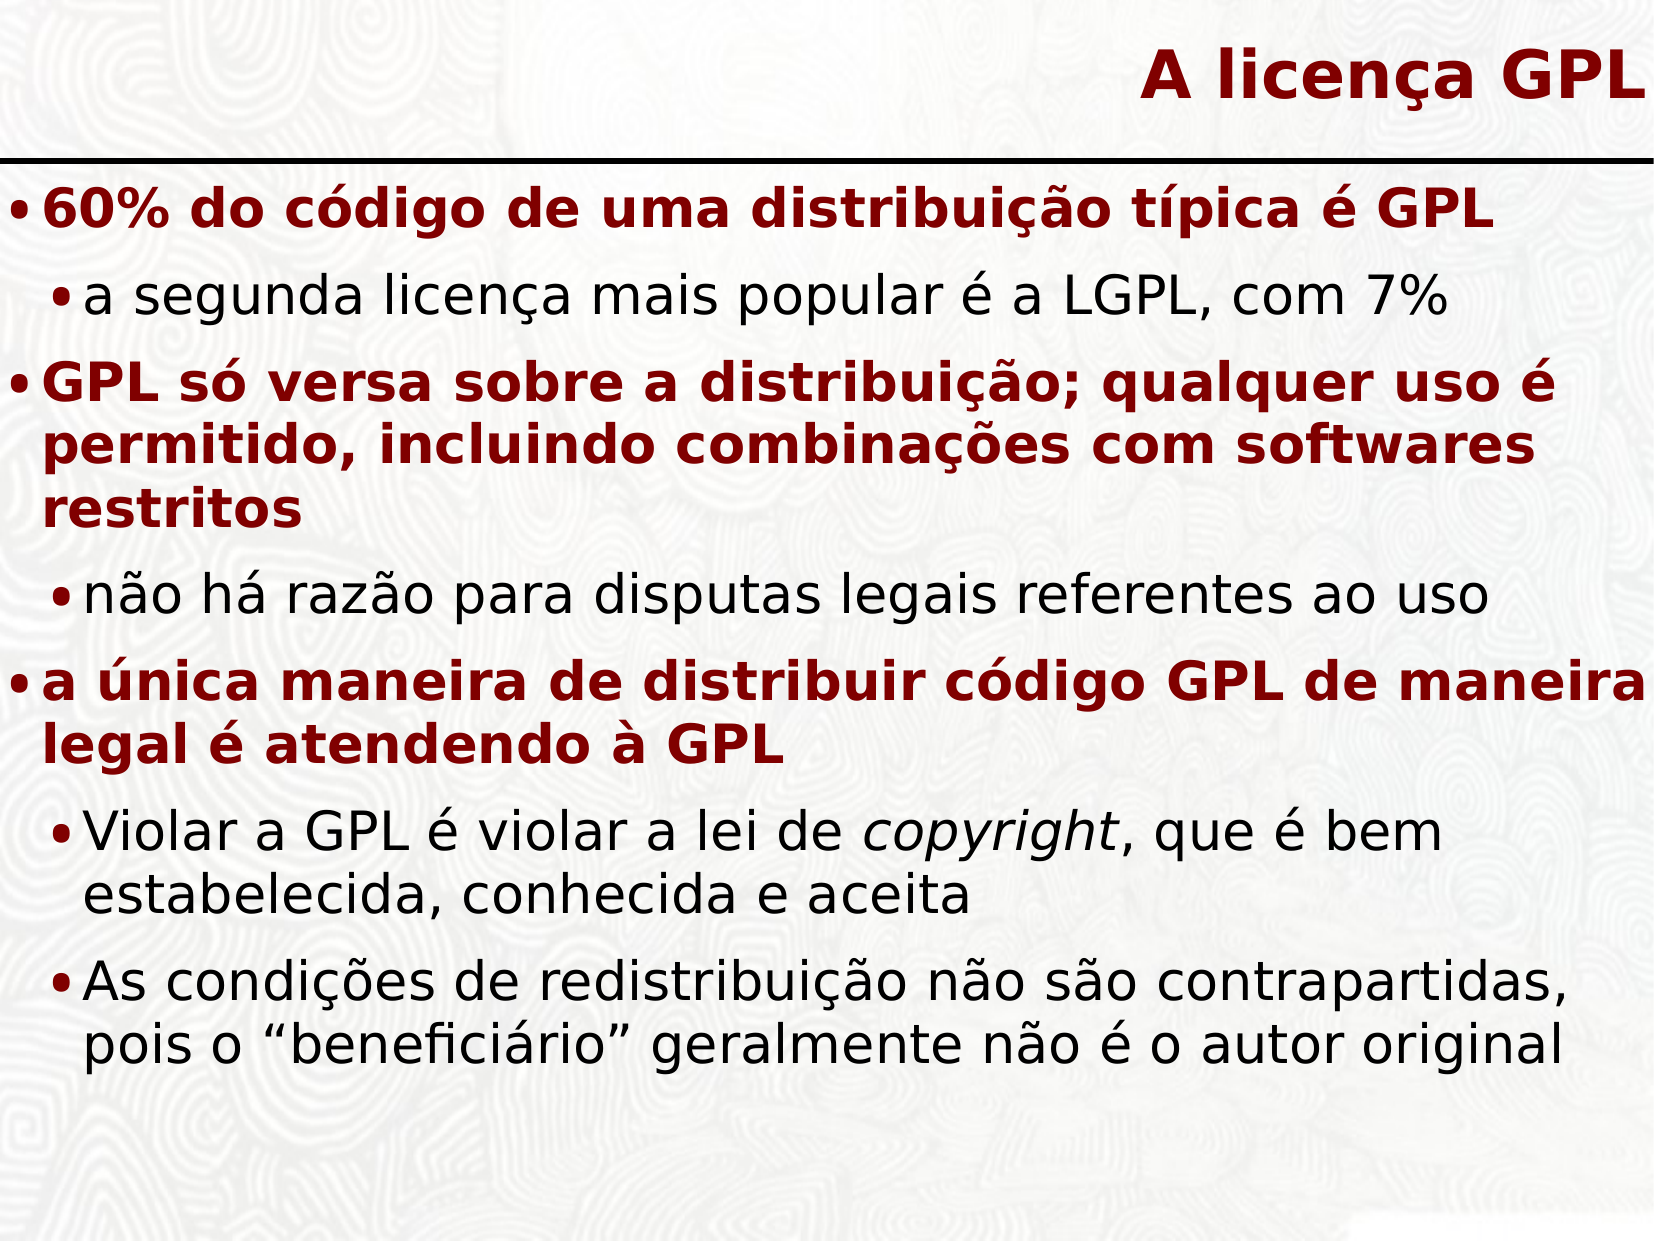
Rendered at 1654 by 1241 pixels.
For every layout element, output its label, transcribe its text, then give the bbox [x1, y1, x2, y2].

list 60% do código de uma distribuição típica é GPL a segunda licença mais popular é a LGPL, com 7% GPL só versa sobre a distribuição; qualquer uso é permitido, incluindo combinações com softwares restritos não há razão para disputas legais referentes ao uso a única maneira de distribuir código GPL de maneira legal é atendendo à GPL Violar a GPL é violar a lei de copyright, que é bem estabelecida, conhecida e aceita As condições de redistribuição não são contrapartidas, pois o “beneficiário” geralmente não é o autor original [5, 177, 1654, 1229]
picture [0, 164, 1654, 1241]
picture [0, 0, 1654, 158]
title A licença GPL [602, 0, 1648, 153]
